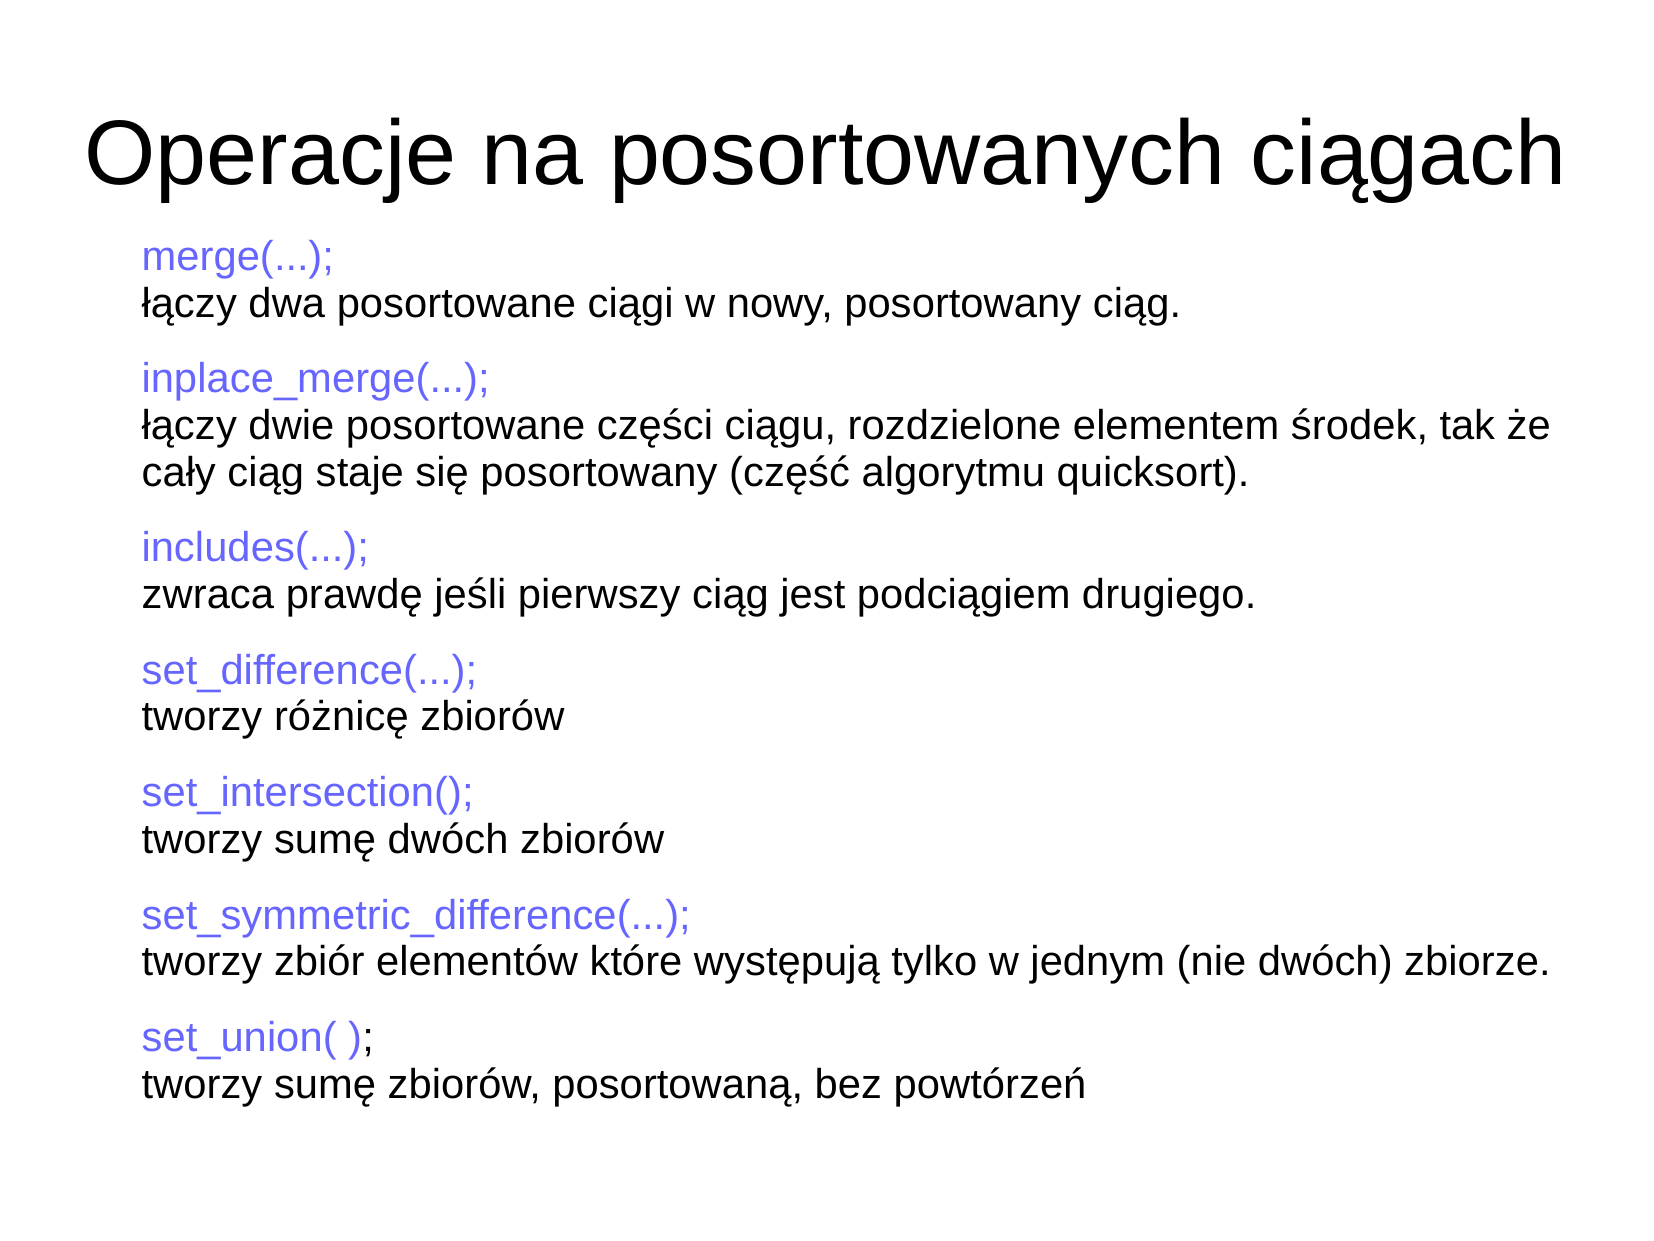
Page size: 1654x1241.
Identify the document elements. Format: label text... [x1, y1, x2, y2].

title Operacje na posortowanych ciągach [82, 49, 1571, 257]
list merge(...); łączy dwa posortowane ciągi w nowy, posortowany ciąg. inplace_merge(...); łączy dwie posortowane części ciągu, rozdzielone elementem środek, tak że cały ciąg staje się posortowany (część algorytmu quicksort). includes(...); zwraca prawdę jeśli pierwszy ciąg jest podciągiem drugiego. set_difference(...); tworzy różnicę zbiorów set_intersection(); tworzy sumę dwóch zbiorów set_symmetric_difference(...); tworzy zbiór elementów które występują tylko w jednym (nie dwóch) zbiorze. set_union( ); tworzy sumę zbiorów, posortowaną, bez powtórzeń [70, 232, 1559, 1241]
